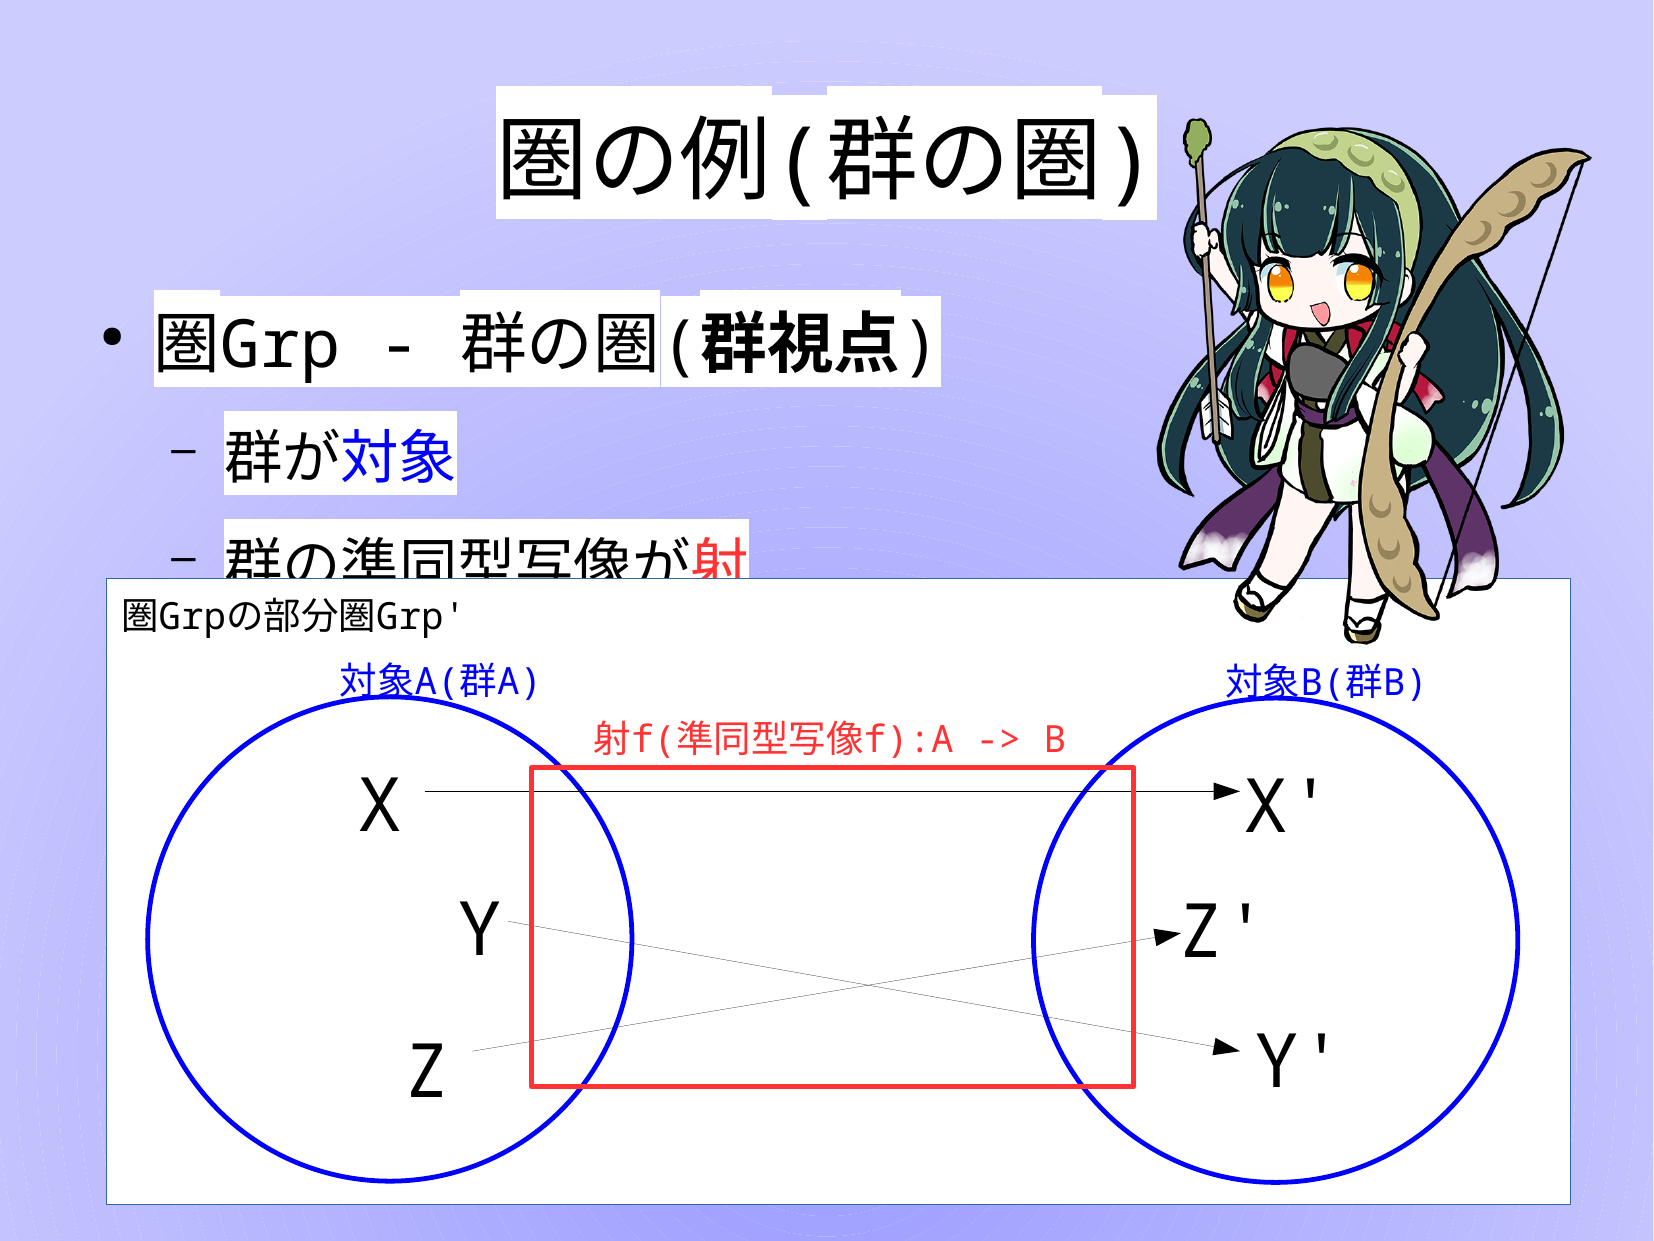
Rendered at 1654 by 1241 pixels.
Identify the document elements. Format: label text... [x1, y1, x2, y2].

text_box [106, 578, 1571, 1205]
text_box X [342, 744, 426, 846]
text_box 圏Grpの部分圏Grp' [106, 578, 485, 681]
picture [1062, 111, 1602, 650]
text_box 射f(準同型写像f):A -> B [578, 701, 1081, 804]
text_box 対象A(群A) [324, 643, 567, 739]
text_box Z [389, 1009, 473, 1112]
title 圏の例(群の圏) [82, 49, 1571, 257]
text_box Z' [1163, 870, 1294, 988]
text_box 対象B(群B) [1210, 644, 1453, 740]
text_box X' [1228, 745, 1359, 863]
list 圏Grp - 群の圏(群視点) 群が対象 群の準同型写像が射 [82, 290, 1062, 1010]
text_box Y [442, 868, 526, 970]
text_box Y' [1240, 1000, 1371, 1118]
